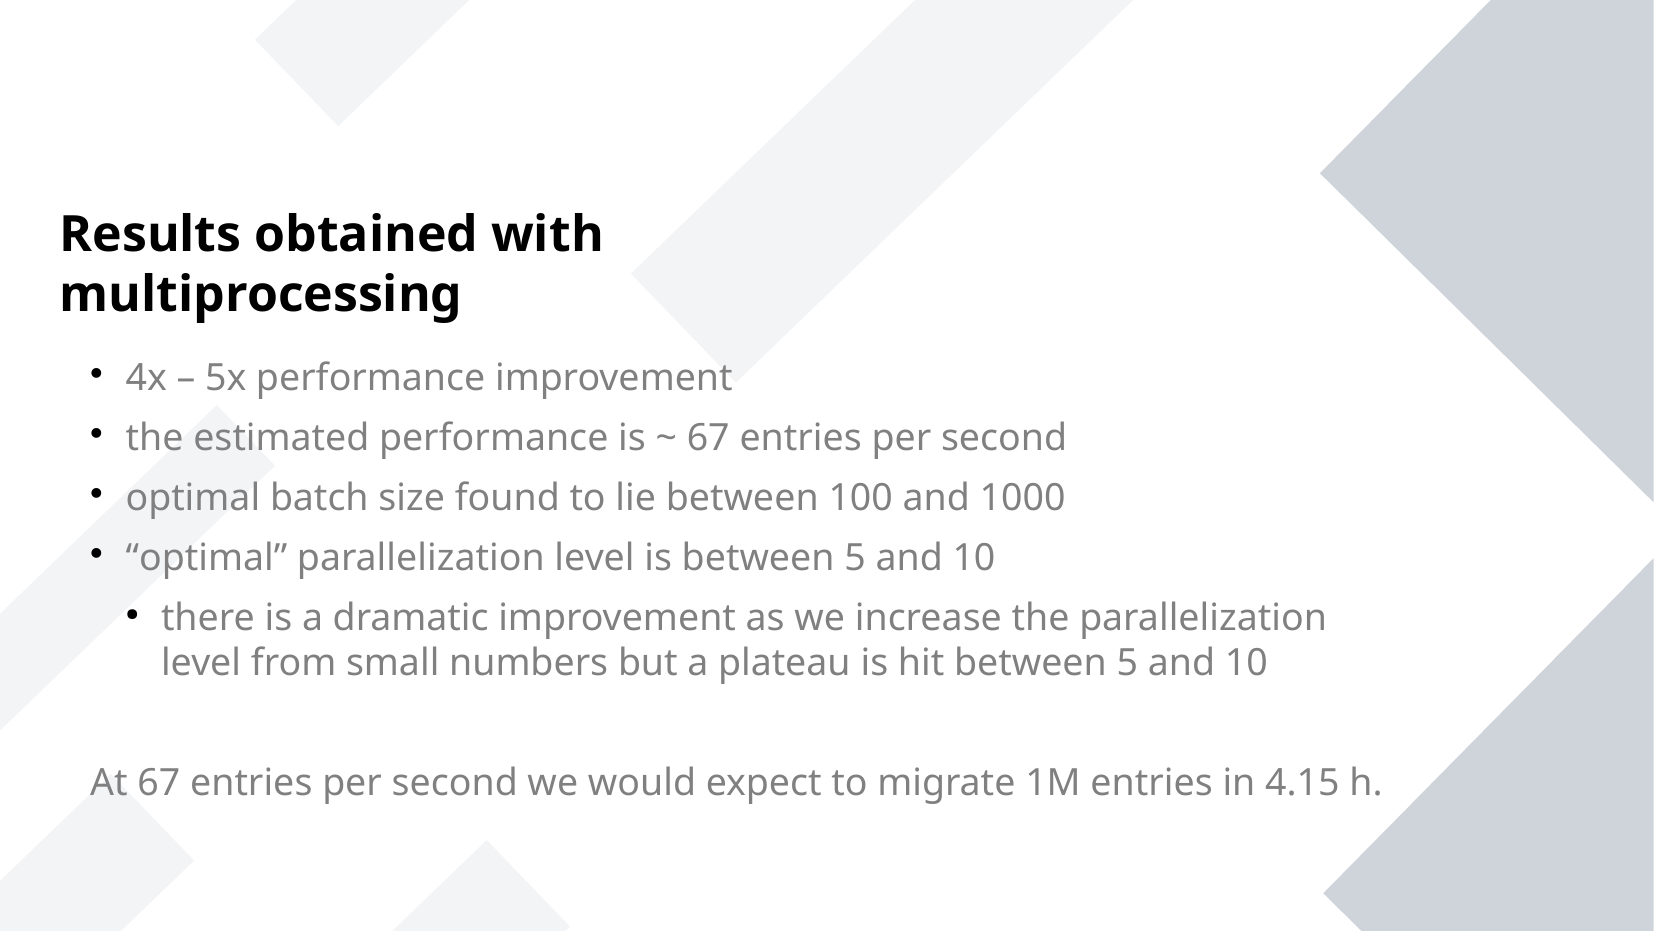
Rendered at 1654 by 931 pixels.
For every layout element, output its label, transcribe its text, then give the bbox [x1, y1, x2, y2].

text_box Results obtained with multiprocessing [44, 193, 1013, 301]
text_box 4x – 5x performance improvement the estimated performance is ~ 67 entries per second optimal batch size found to lie between 100 and 1000 “optimal” parallelization level is between 5 and 10 there is a dramatic improvement as we increase the parallelization level from small numbers but a plateau is hit between 5 and 10 At 67 entries per second we would expect to migrate 1M entries in 4.15 h. [75, 285, 1426, 863]
